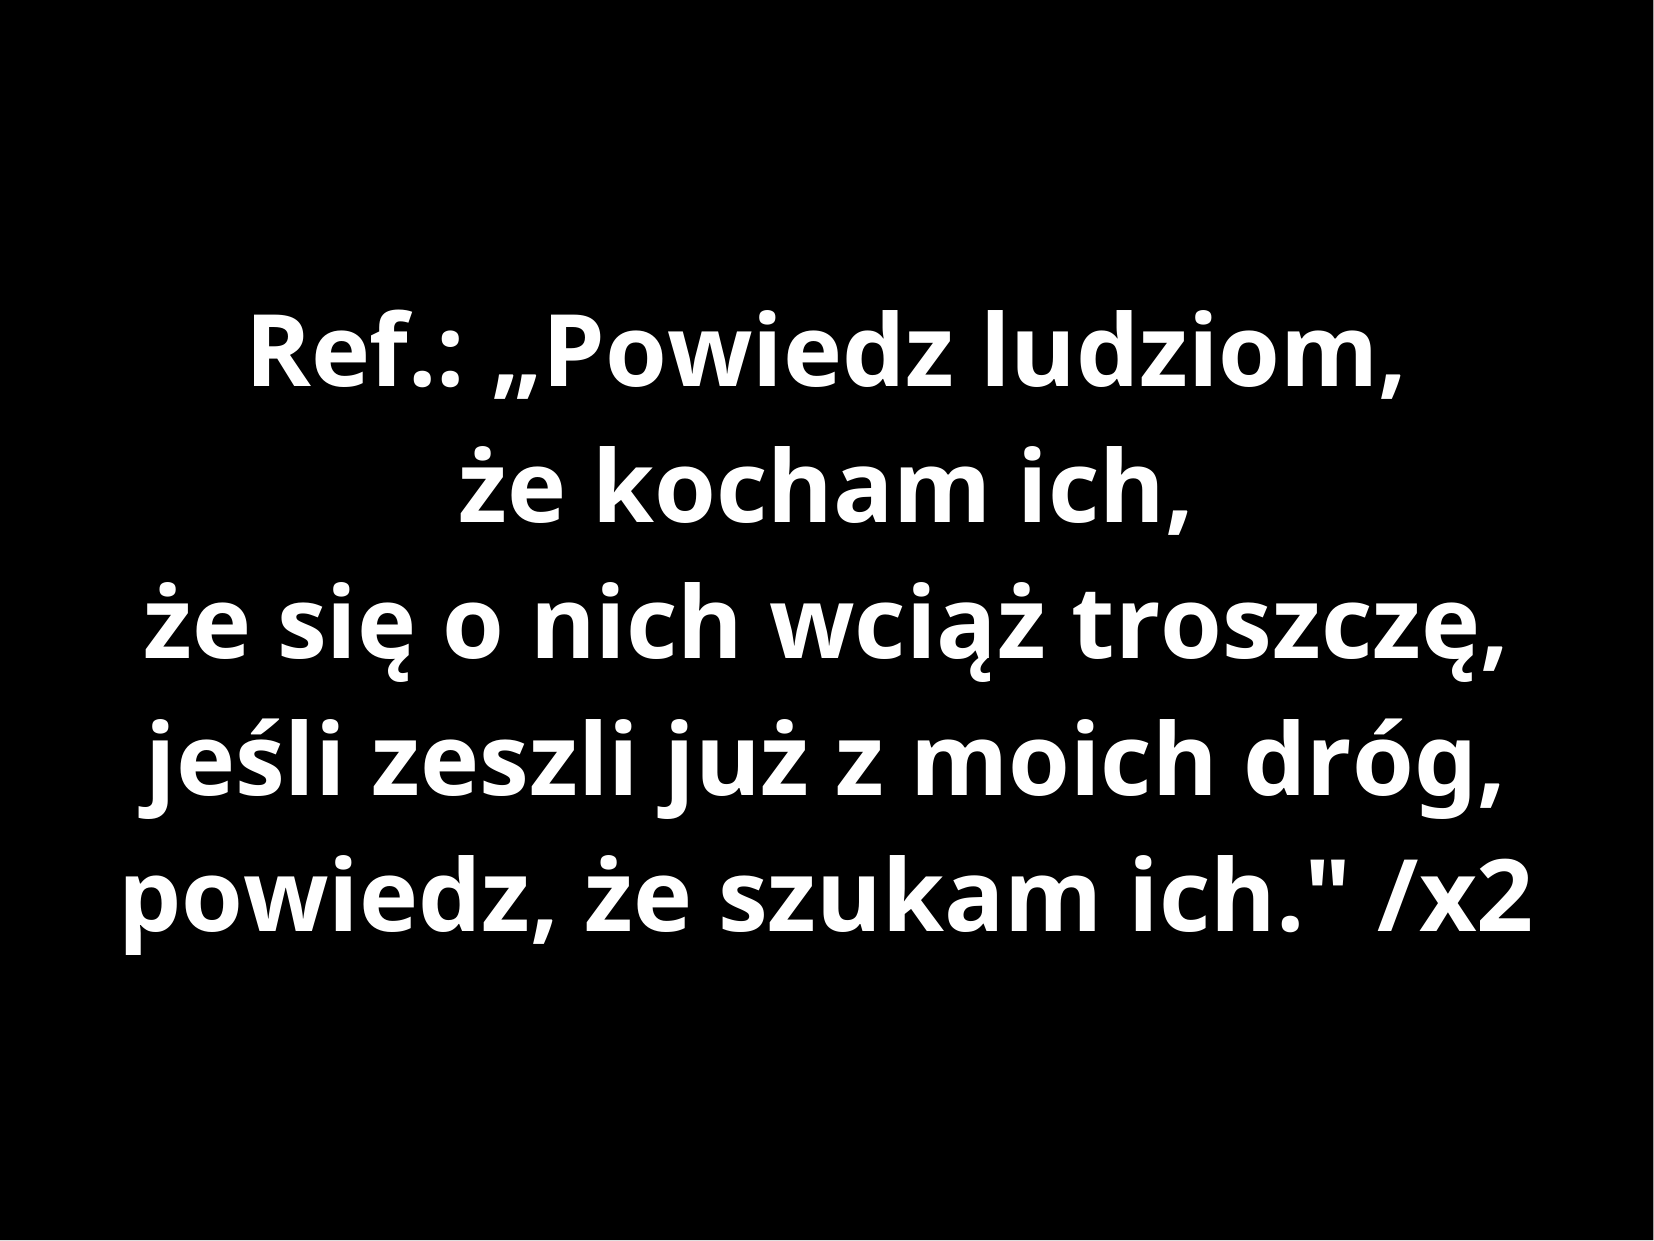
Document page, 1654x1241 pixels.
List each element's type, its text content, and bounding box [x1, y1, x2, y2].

title Ref.: „Powiedz ludziom, że kocham ich, że się o nich wciąż troszczę, jeśli zeszli już z moich dróg, powiedz, że szukam ich." /x2 [0, 0, 1654, 1241]
